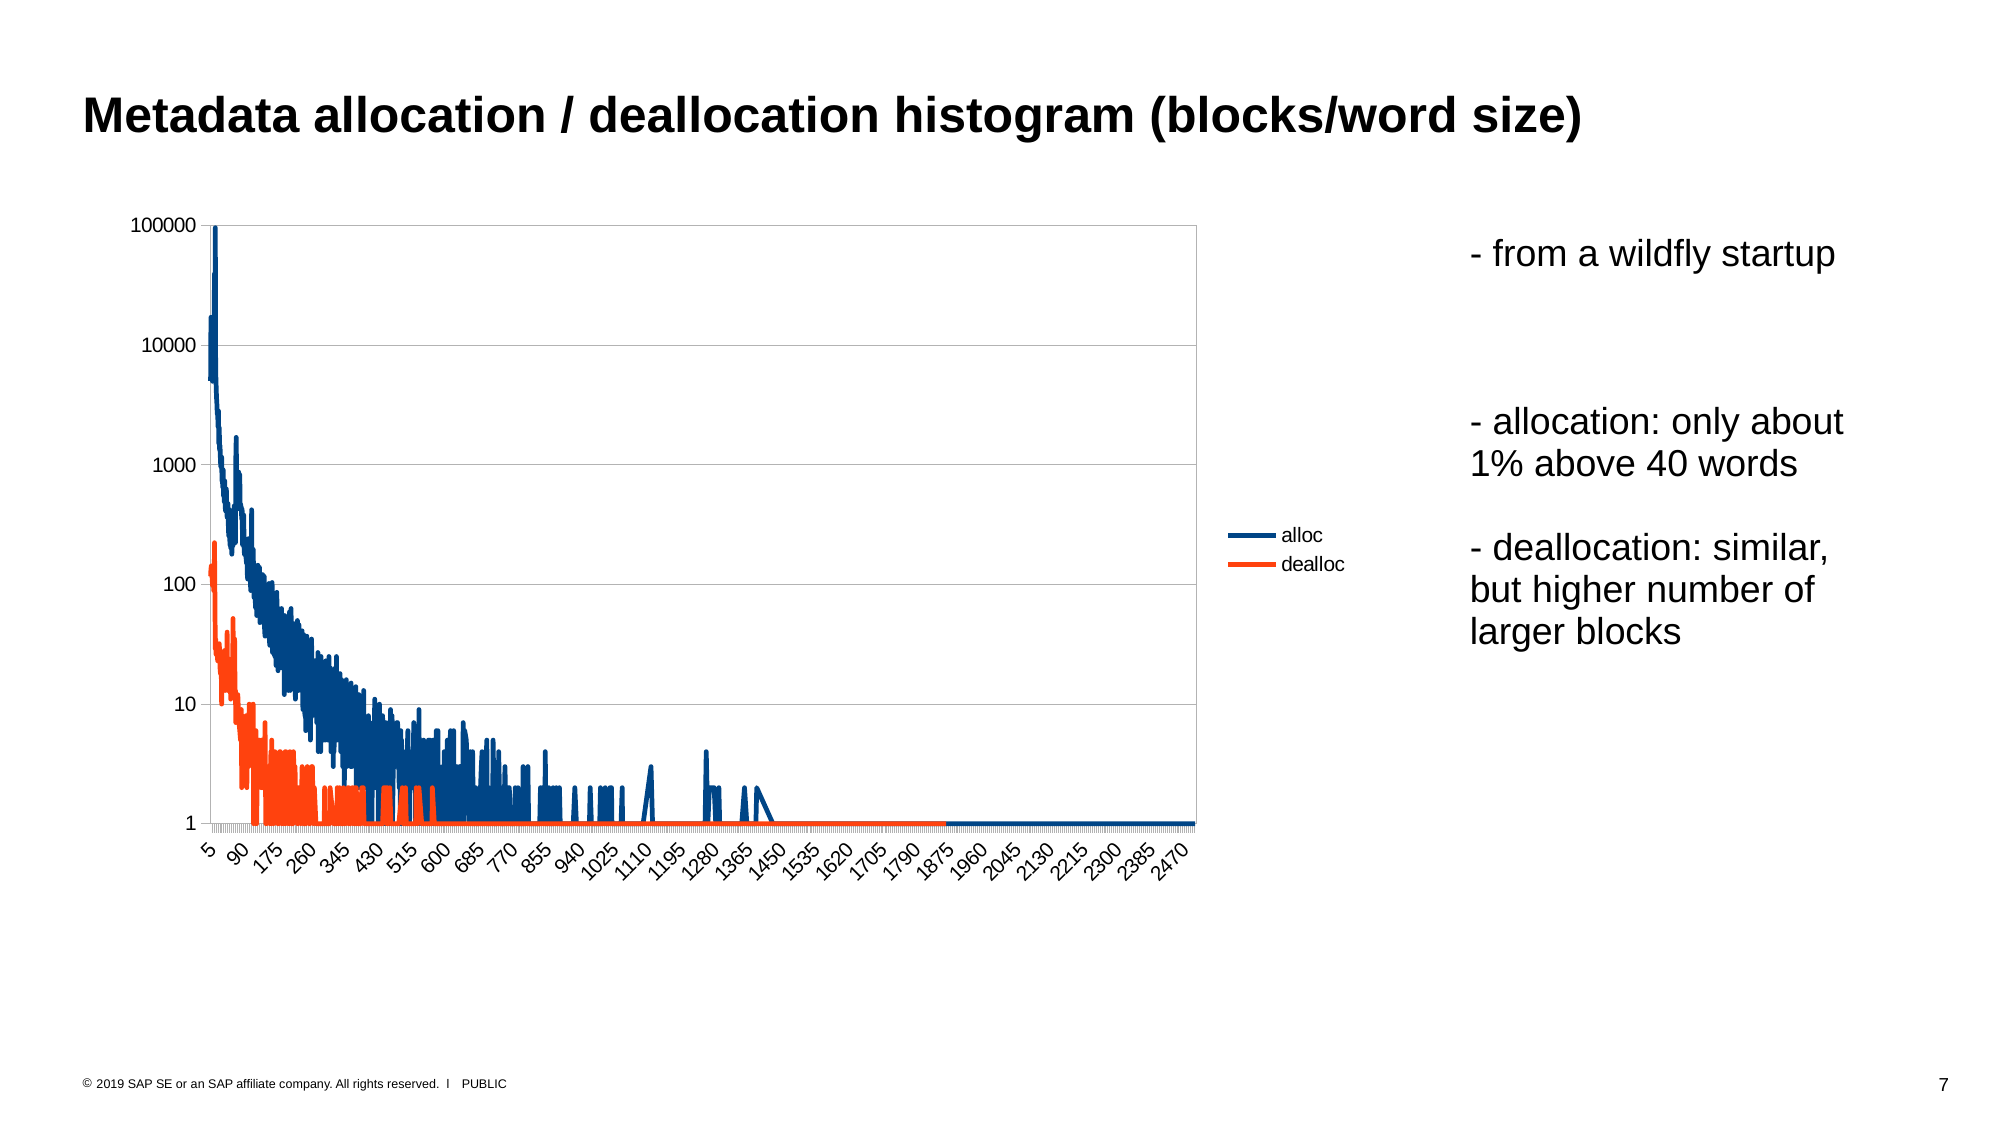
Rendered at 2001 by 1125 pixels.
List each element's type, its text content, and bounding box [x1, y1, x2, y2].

text_box - from a wildfly startup - allocation: only about 1% above 40 words - deallocation: similar, but higher number of larger blocks [1455, 224, 1906, 786]
title Metadata allocation / deallocation histogram (blocks/word size) [82, 82, 1918, 144]
chart [105, 200, 1366, 901]
